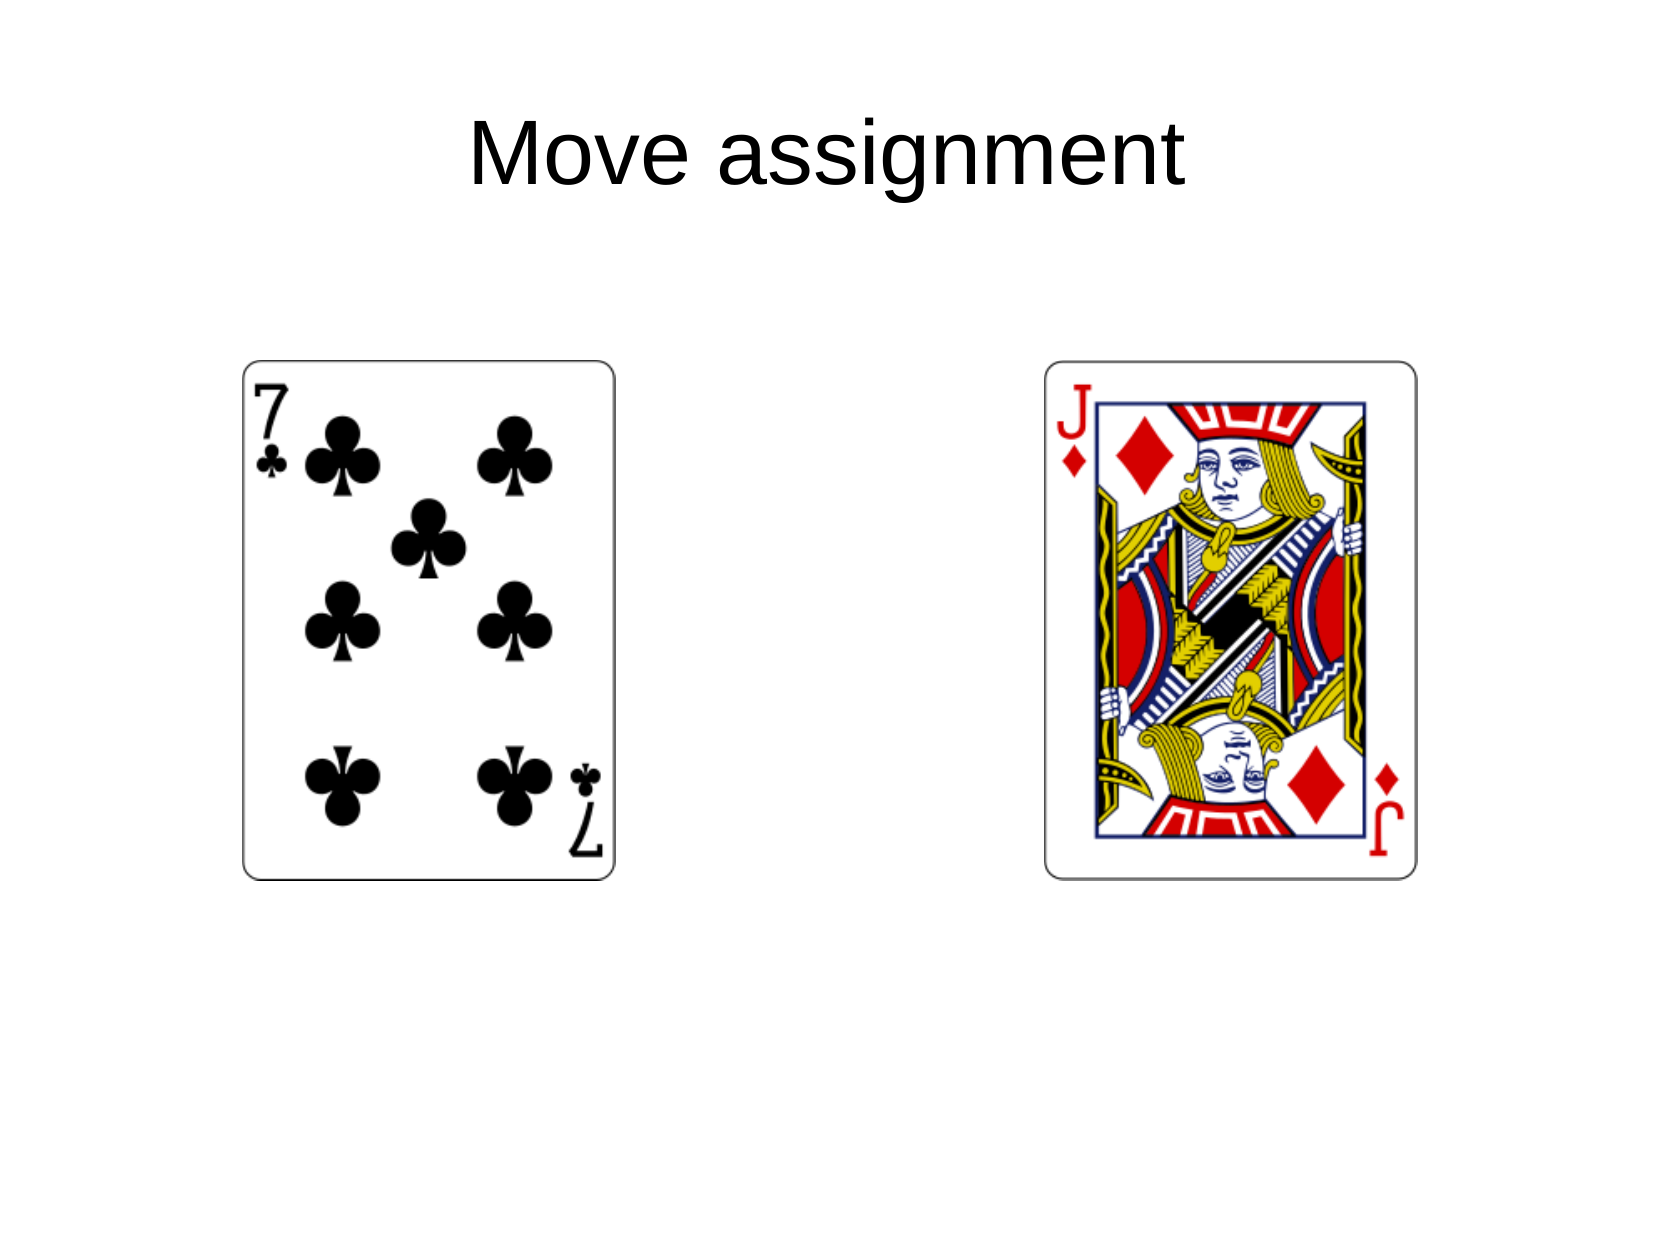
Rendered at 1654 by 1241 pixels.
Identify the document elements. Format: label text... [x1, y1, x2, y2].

picture [242, 360, 616, 881]
title Move assignment [82, 49, 1571, 257]
picture [1044, 360, 1418, 881]
